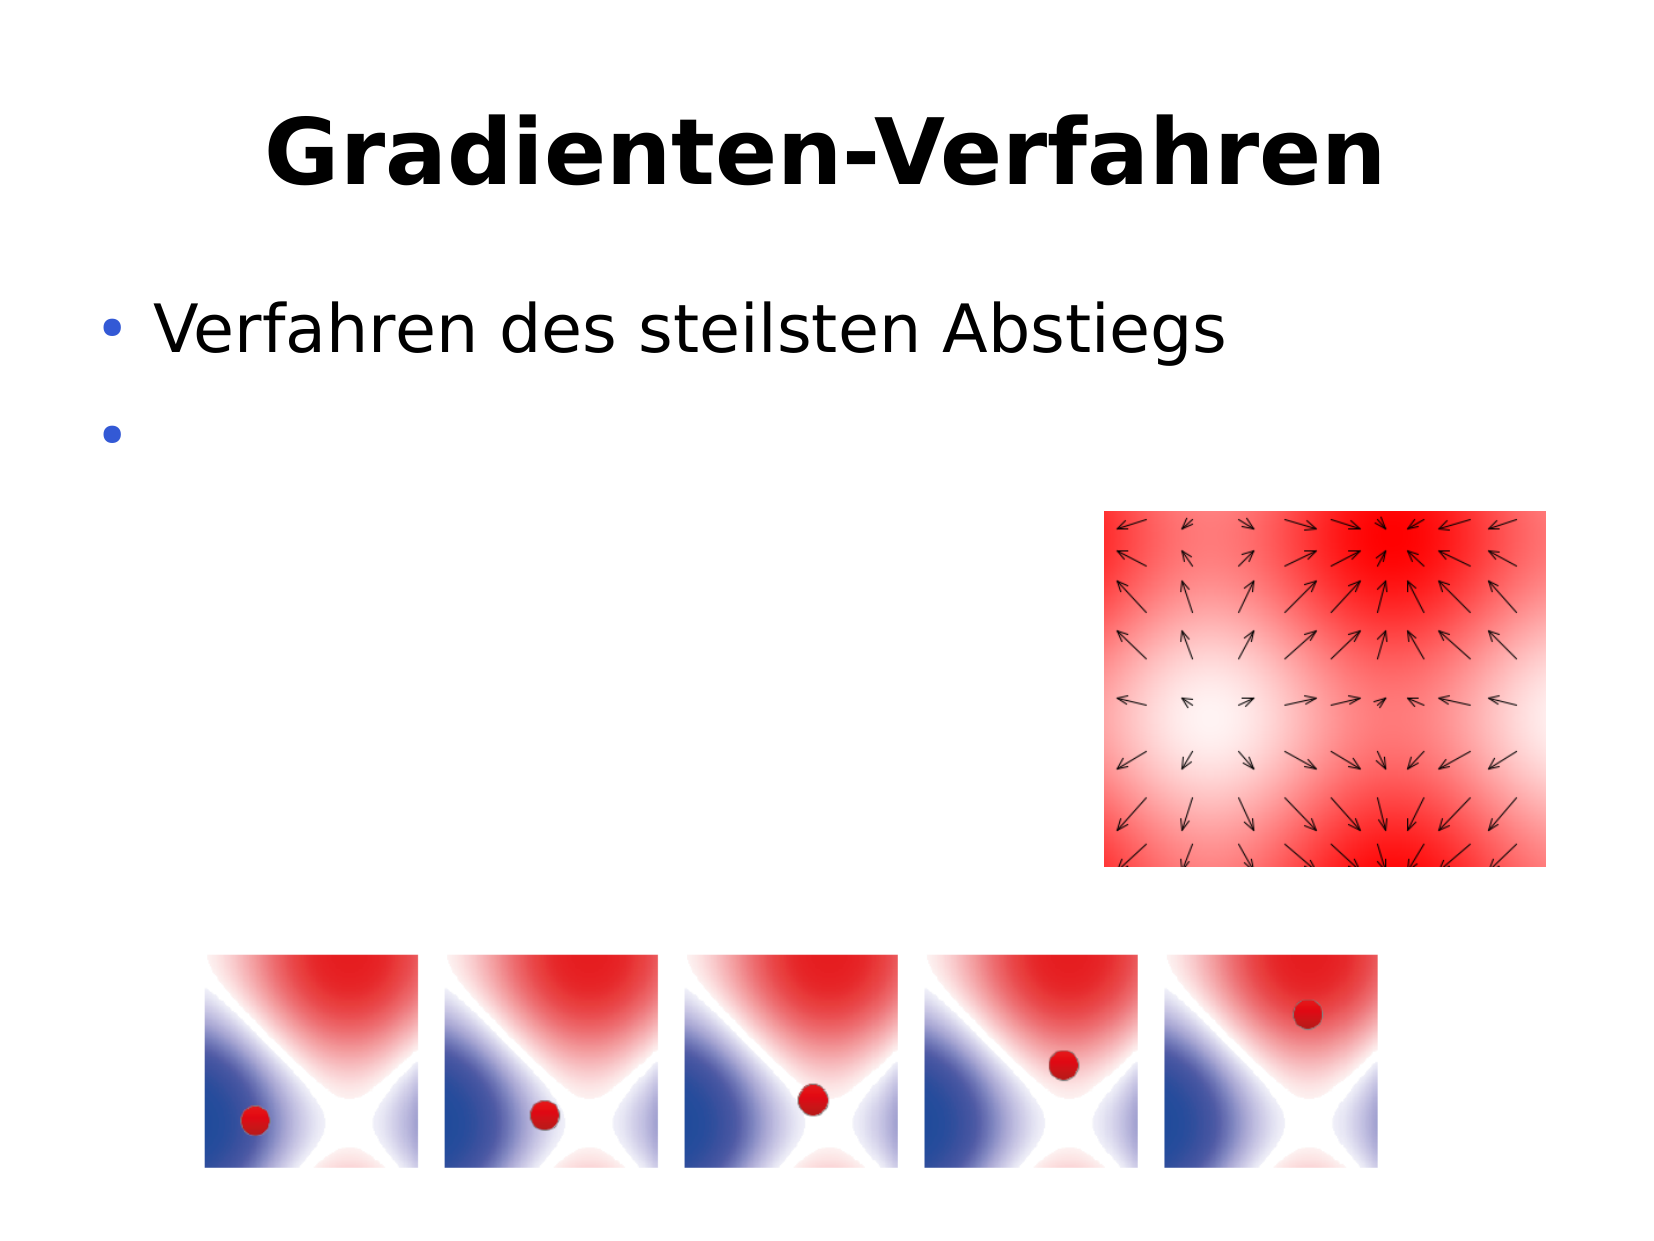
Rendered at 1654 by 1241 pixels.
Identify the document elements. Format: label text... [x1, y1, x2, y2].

list Verfahren des steilsten Abstiegs [82, 290, 1538, 1010]
title Gradienten-Verfahren [82, 49, 1571, 257]
picture [1104, 511, 1546, 867]
picture [196, 946, 1388, 1182]
